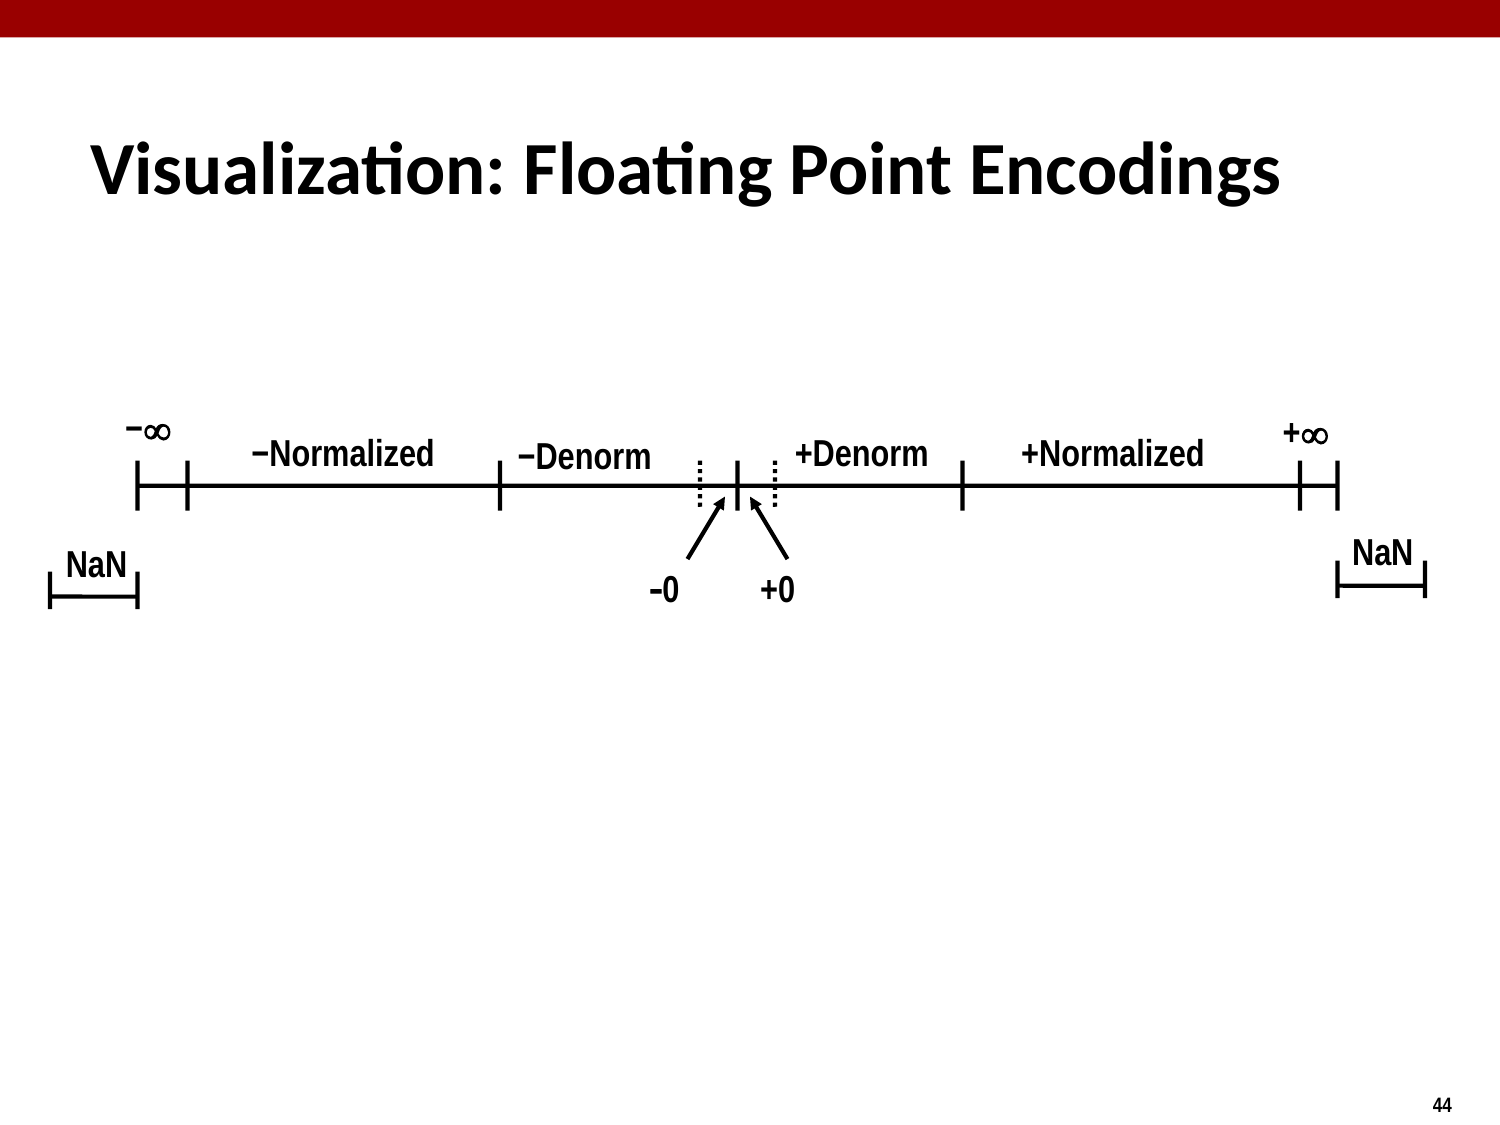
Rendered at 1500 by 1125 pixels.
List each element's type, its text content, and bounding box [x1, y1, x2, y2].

text_box NaN [59, 534, 134, 592]
text_box −Denorm [511, 425, 658, 484]
text_box + [1276, 402, 1336, 460]
text_box NaN [1345, 521, 1420, 580]
text_box − [118, 398, 178, 456]
title Visualization: Floating Point Encodings [75, 75, 1401, 255]
text_box +0 [753, 559, 802, 617]
text_box +Denorm [788, 423, 935, 481]
text_box −Normalized [245, 423, 442, 481]
text_box 0 [643, 558, 686, 617]
text_box +Normalized [1014, 423, 1212, 481]
